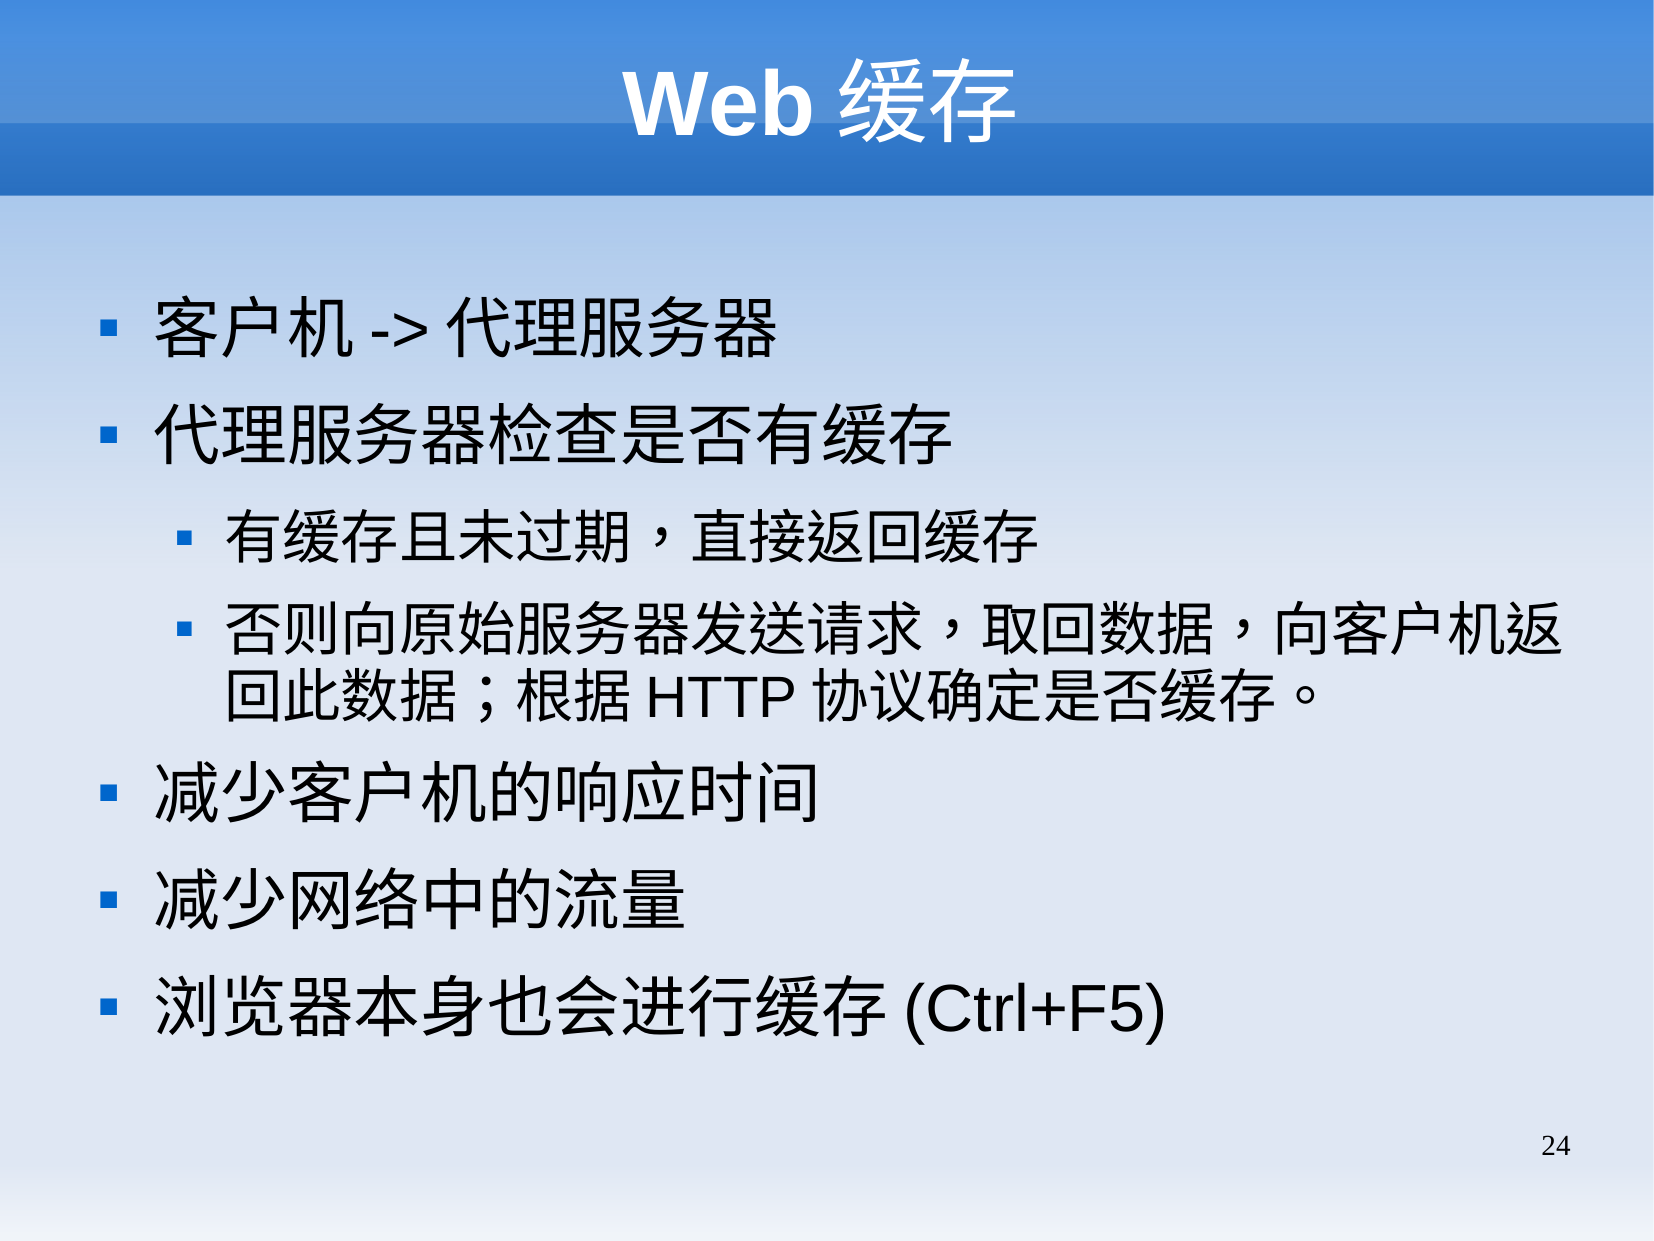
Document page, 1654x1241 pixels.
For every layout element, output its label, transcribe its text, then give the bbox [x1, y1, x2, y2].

picture [0, 0, 1654, 1241]
title Web缓存 [76, 0, 1565, 208]
list 客户机->代理服务器 代理服务器检查是否有缓存 有缓存且未过期，直接返回缓存 否则向原始服务器发送请求，取回数据，向客户机返回此数据；根据HTTP协议确定是否缓存。 减少客户机的响应时间 减少网络中的流量 浏览器本身也会进行缓存(Ctrl+F5) [82, 290, 1571, 1109]
